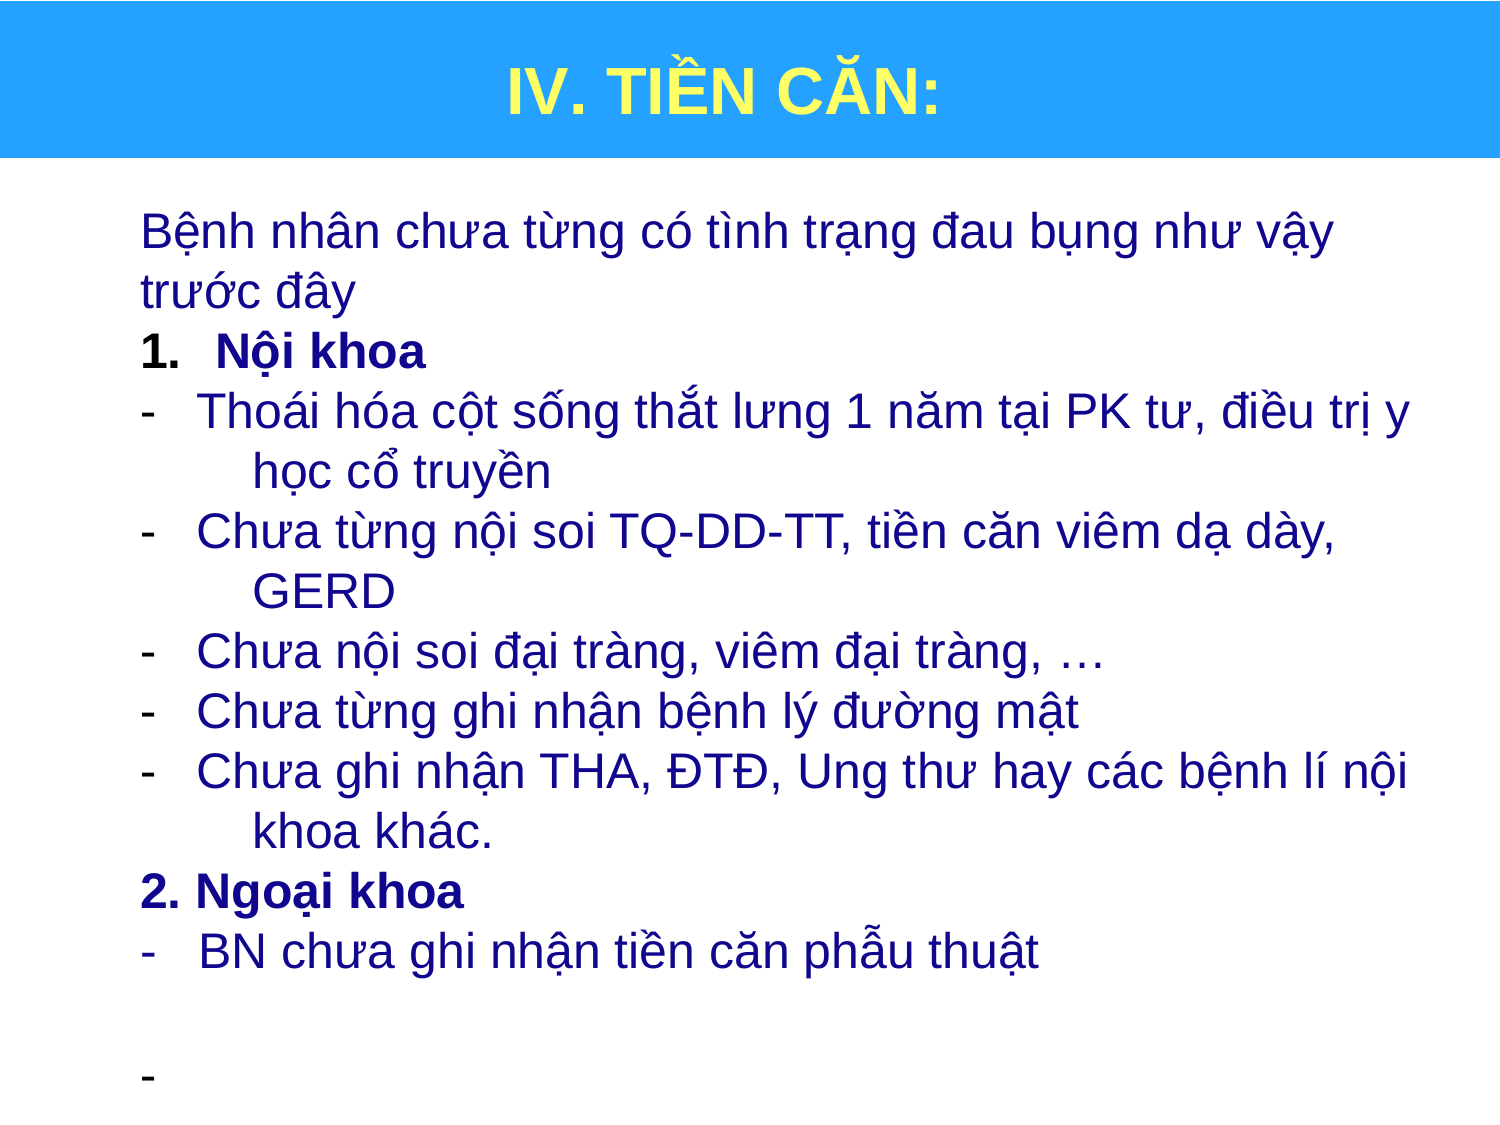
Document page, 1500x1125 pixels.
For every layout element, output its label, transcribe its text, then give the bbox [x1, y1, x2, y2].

title IV. TIỀN CĂN: [87, 24, 1363, 150]
text_box Bệnh nhân chưa từng có tình trạng đau bụng như vậy trước đây Nội khoa Thoái hóa cột sống thắt lưng 1 năm tại PK tư, điều trị y học cổ truyền Chưa từng nội soi TQ-DD-TT, tiền căn viêm dạ dày, GERD Chưa nội soi đại tràng, viêm đại tràng, … Chưa từng ghi nhận bệnh lý đường mật Chưa ghi nhận THA, ĐTĐ, Ung thư hay các bệnh lí nội khoa khác. 2. Ngoại khoa - BN chưa ghi nhận tiền căn phẫu thuật [125, 191, 1438, 1125]
